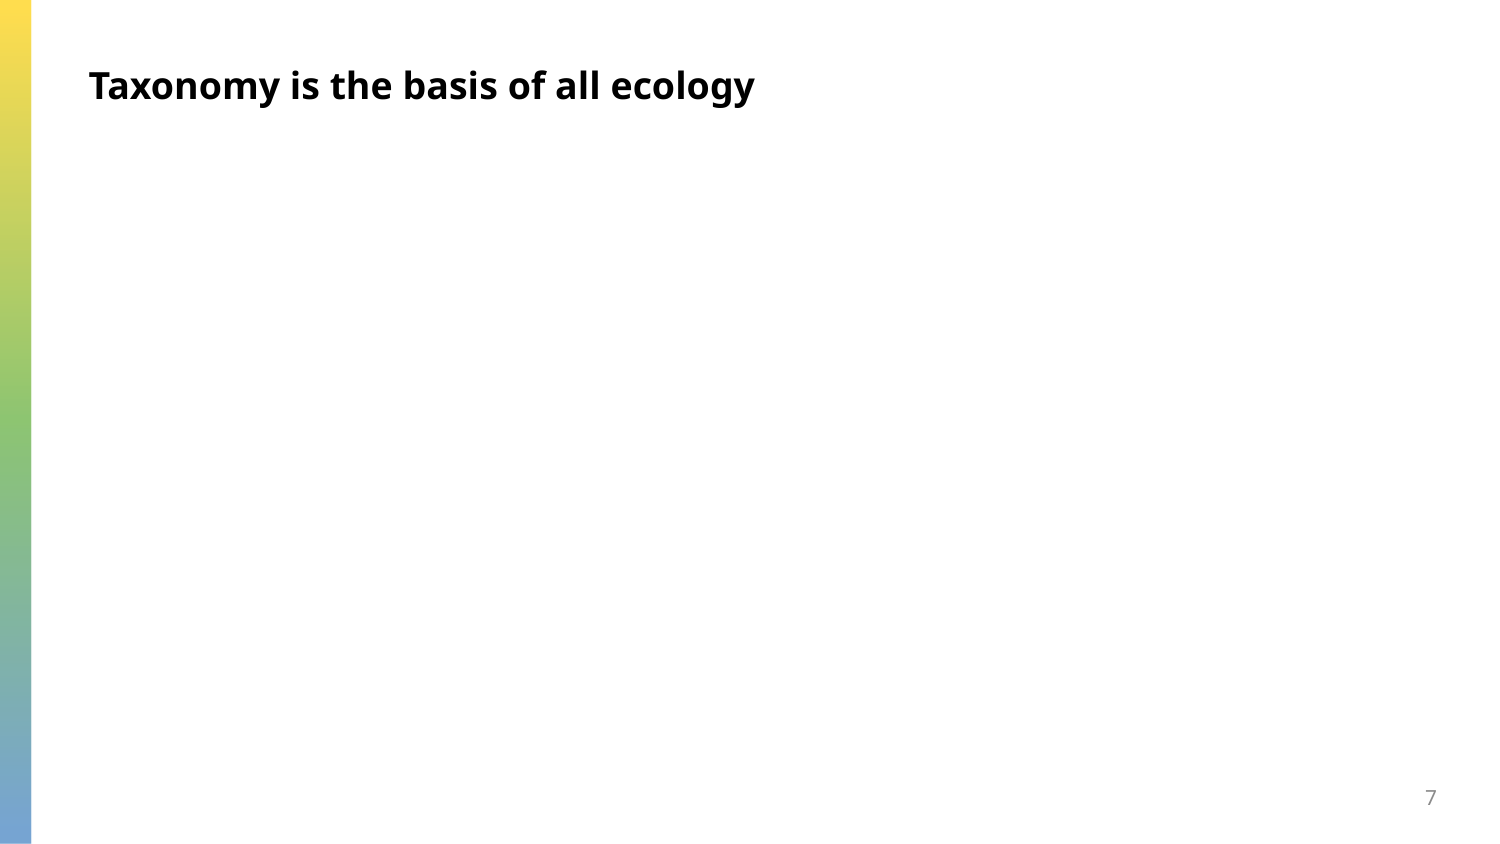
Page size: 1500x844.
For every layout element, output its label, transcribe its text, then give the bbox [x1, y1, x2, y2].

picture [0, 0, 1500, 844]
list Taxonomy is the basis of all ecology [88, 61, 1442, 157]
